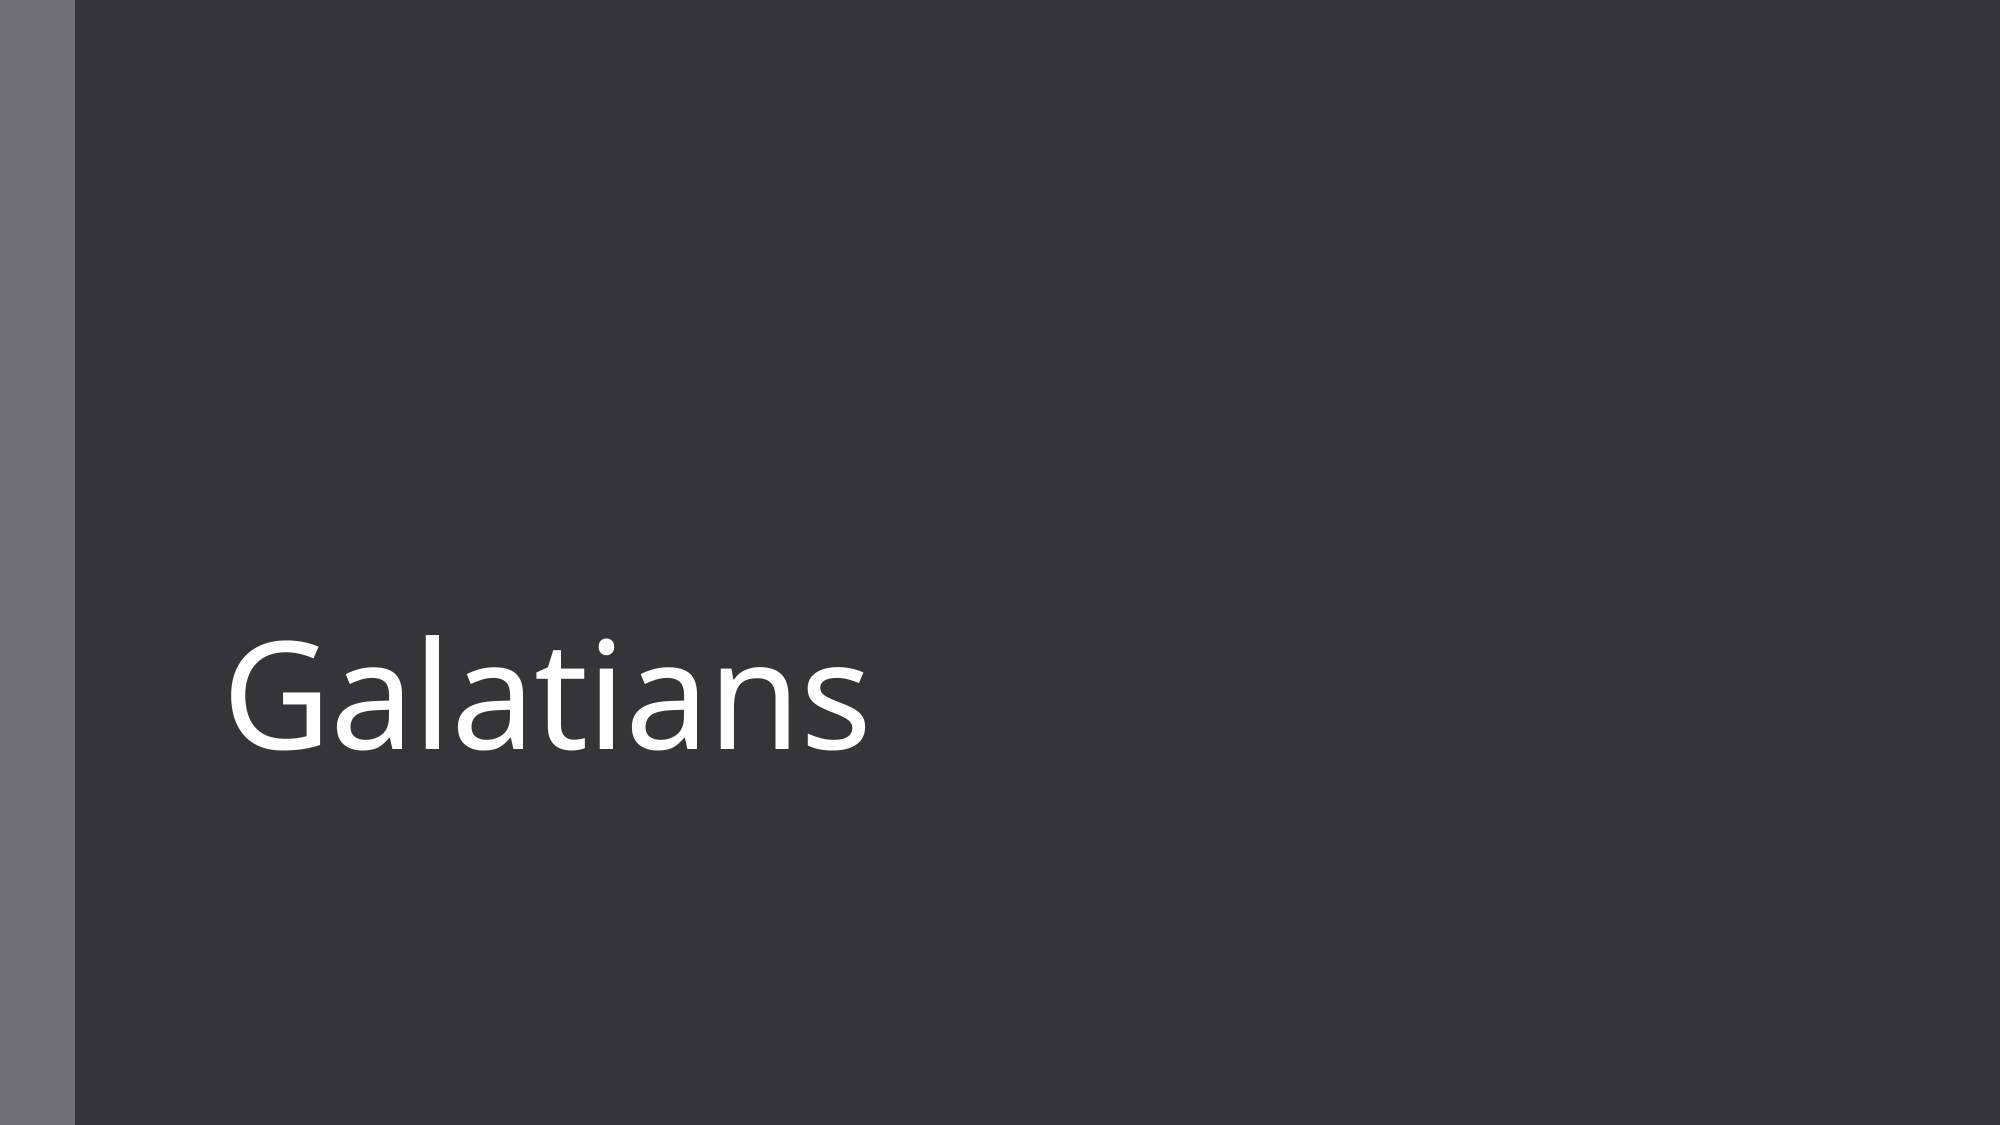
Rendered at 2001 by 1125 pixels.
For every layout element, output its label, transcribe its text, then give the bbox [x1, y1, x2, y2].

title Galatians [206, 124, 1752, 788]
